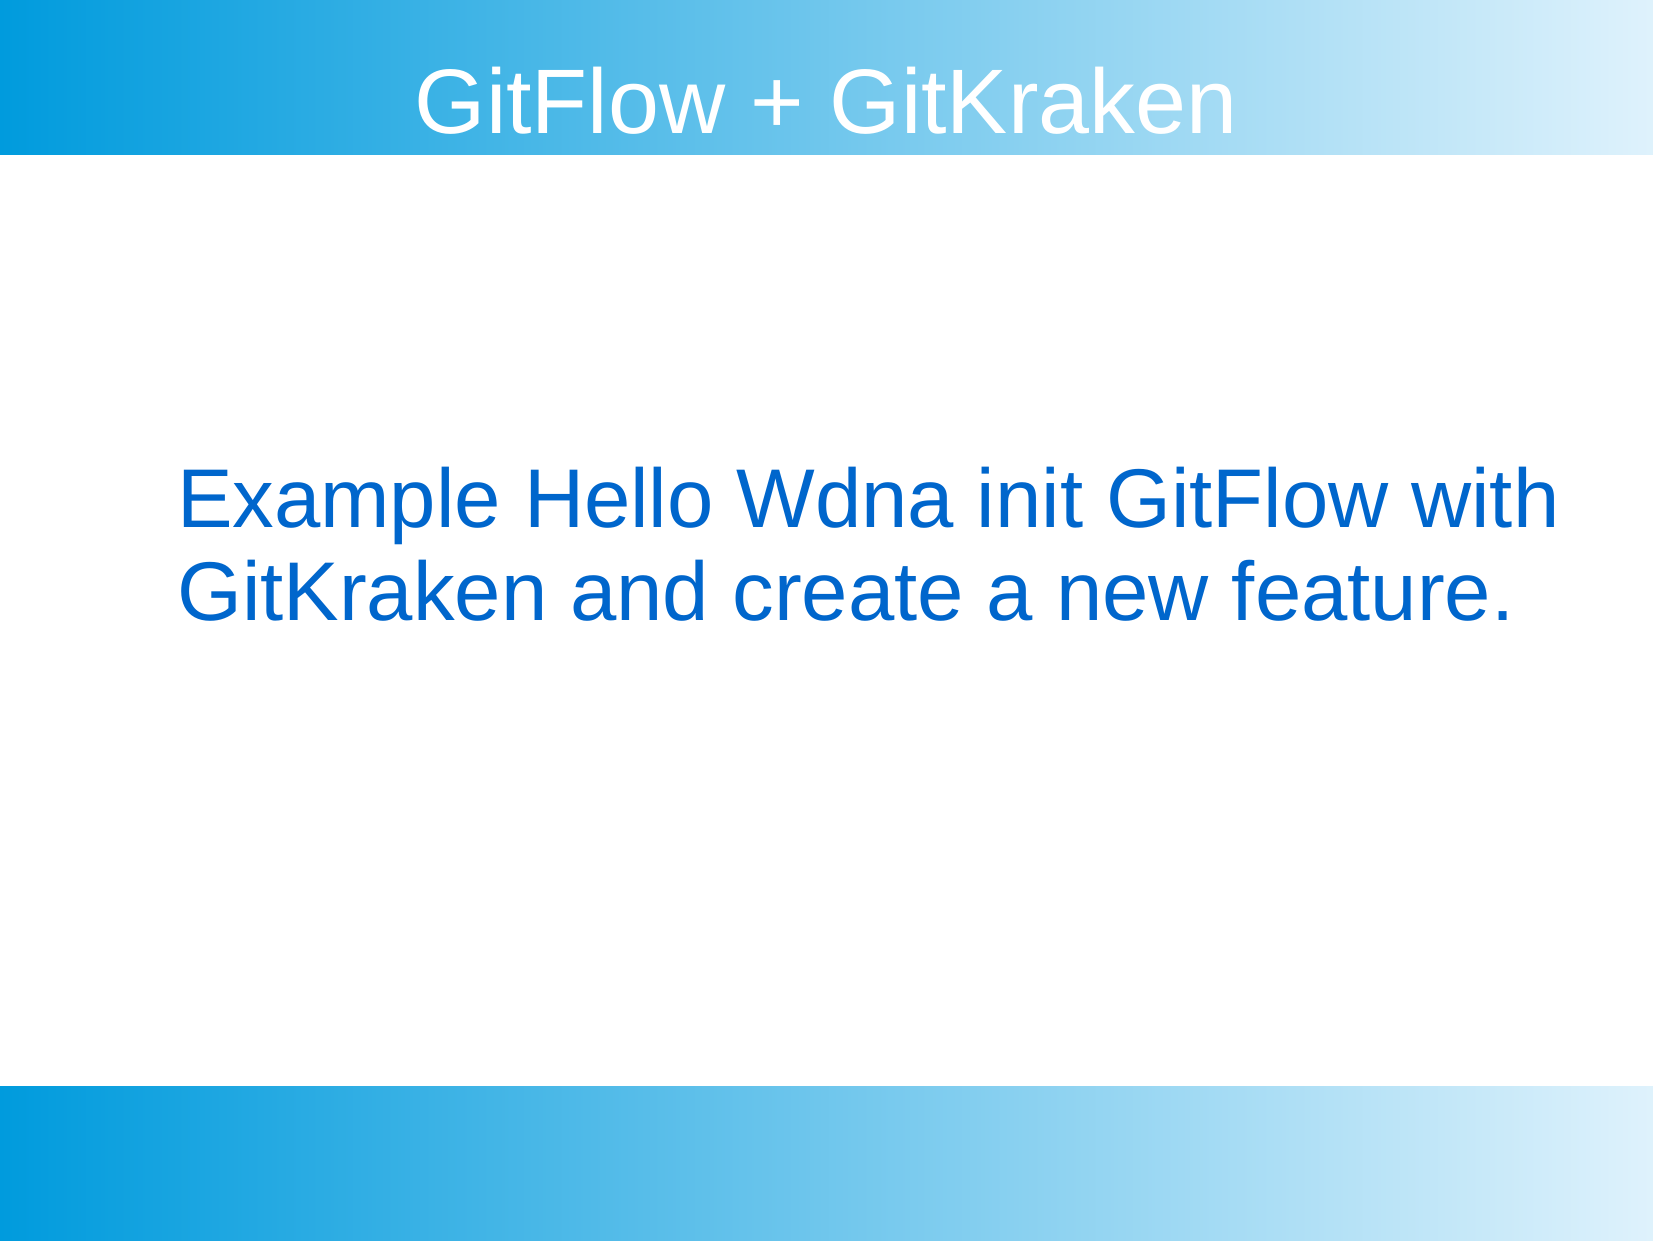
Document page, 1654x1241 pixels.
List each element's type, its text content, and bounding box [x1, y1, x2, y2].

list Example Hello Wdna init GitFlow with GitKraken and create a new feature. [106, 320, 1595, 1040]
title GitFlow + GitKraken [82, 49, 1571, 155]
